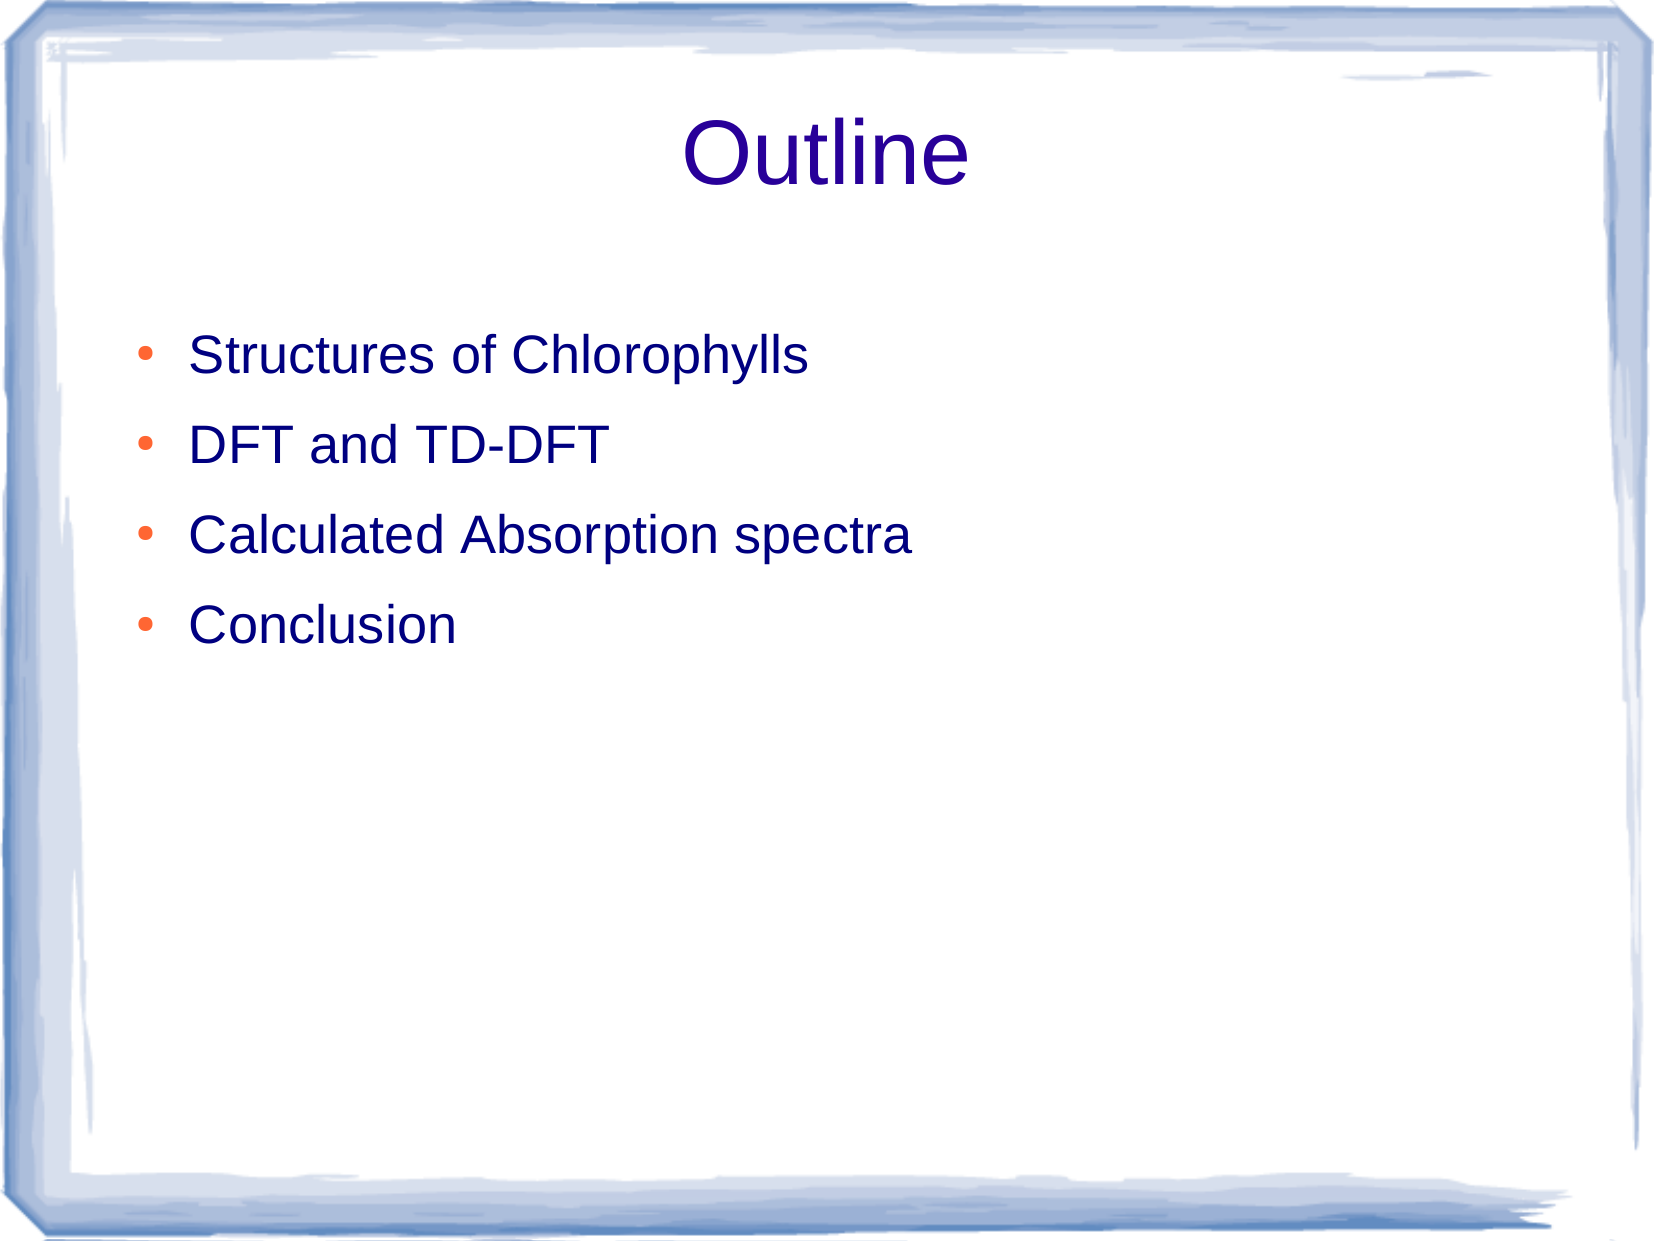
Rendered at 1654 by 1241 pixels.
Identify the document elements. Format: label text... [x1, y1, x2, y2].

title Outline [82, 49, 1571, 257]
picture [0, 0, 1654, 1241]
list Structures of Chlorophylls DFT and TD-DFT Calculated Absorption spectra Conclusion [118, 324, 1571, 1004]
